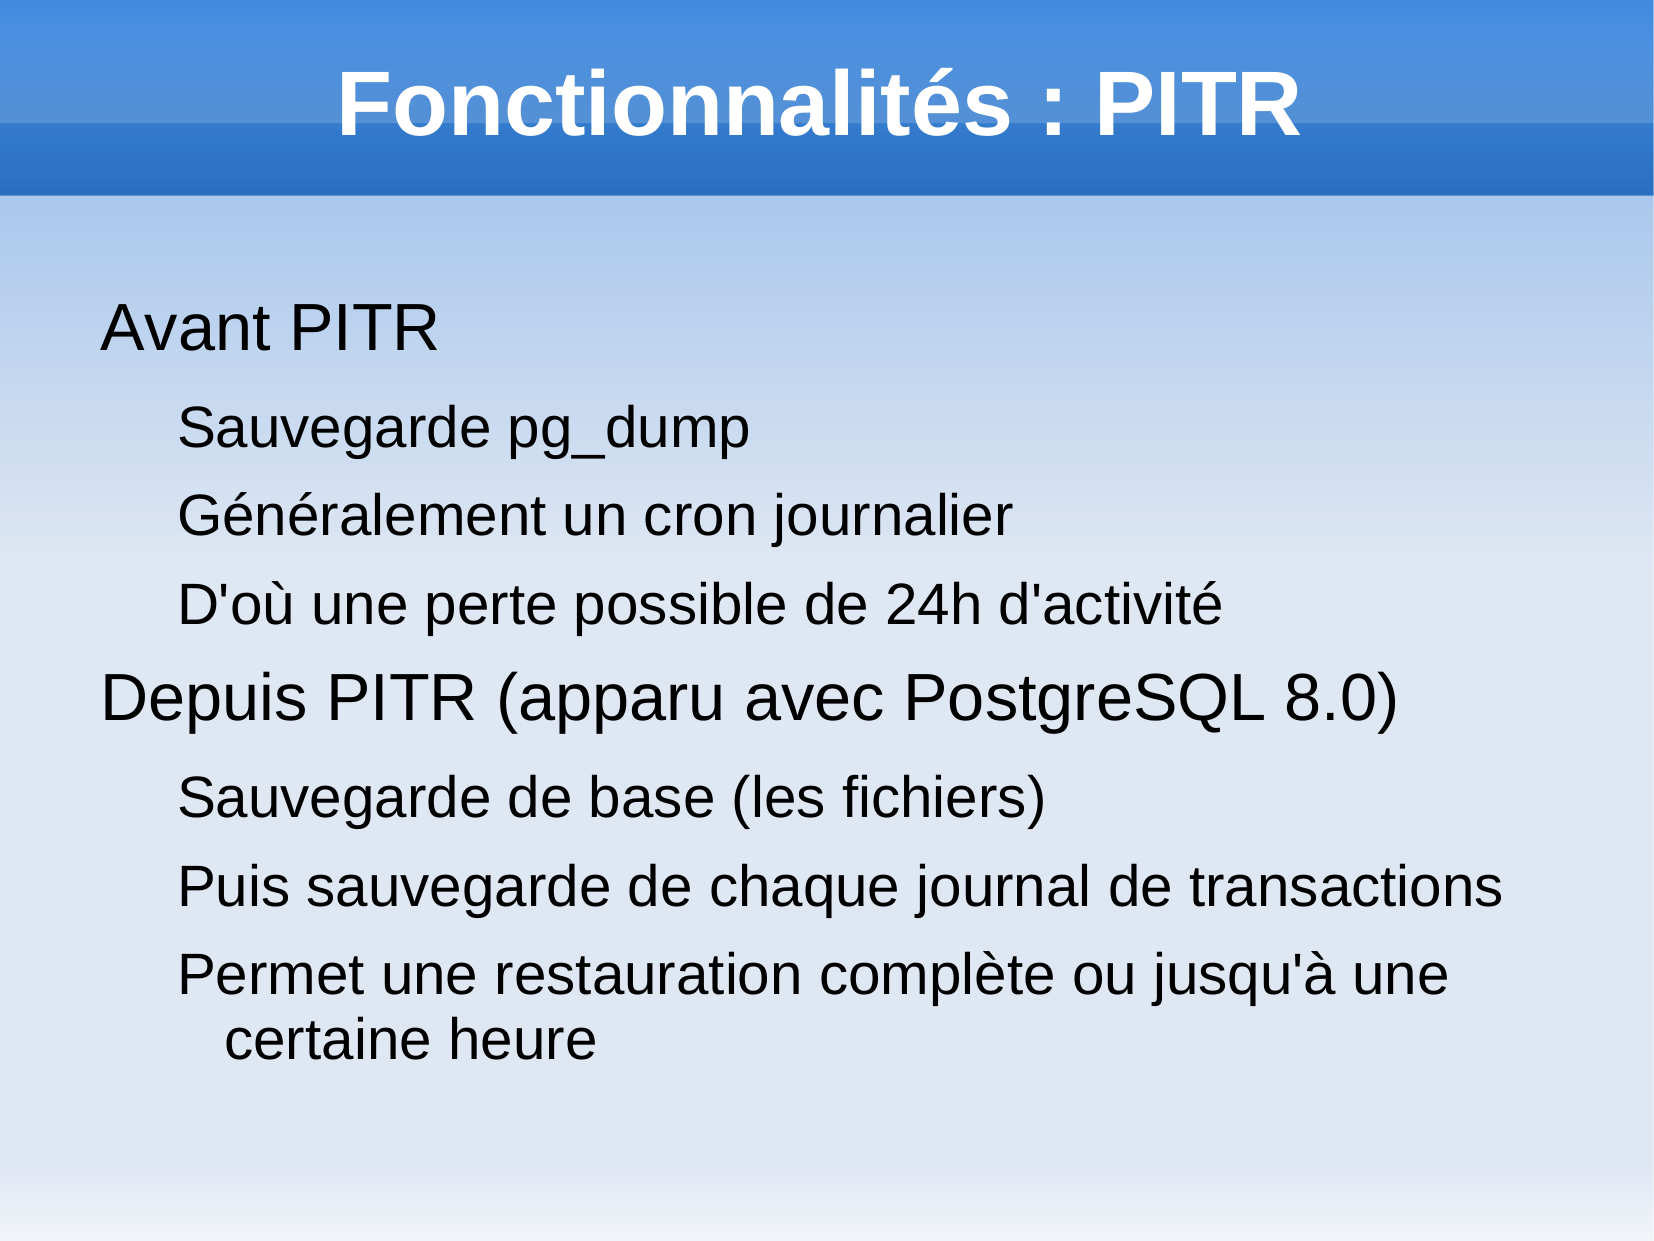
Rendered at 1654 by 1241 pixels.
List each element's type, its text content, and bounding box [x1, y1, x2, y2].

picture [0, 0, 1654, 1241]
list Avant PITR Sauvegarde pg_dump Généralement un cron journalier D'où une perte possible de 24h d'activité Depuis PITR (apparu avec PostgreSQL 8.0) Sauvegarde de base (les fichiers) Puis sauvegarde de chaque journal de transactions Permet une restauration complète ou jusqu'à une certaine heure [82, 290, 1571, 1142]
title Fonctionnalités : PITR [76, 7, 1565, 200]
